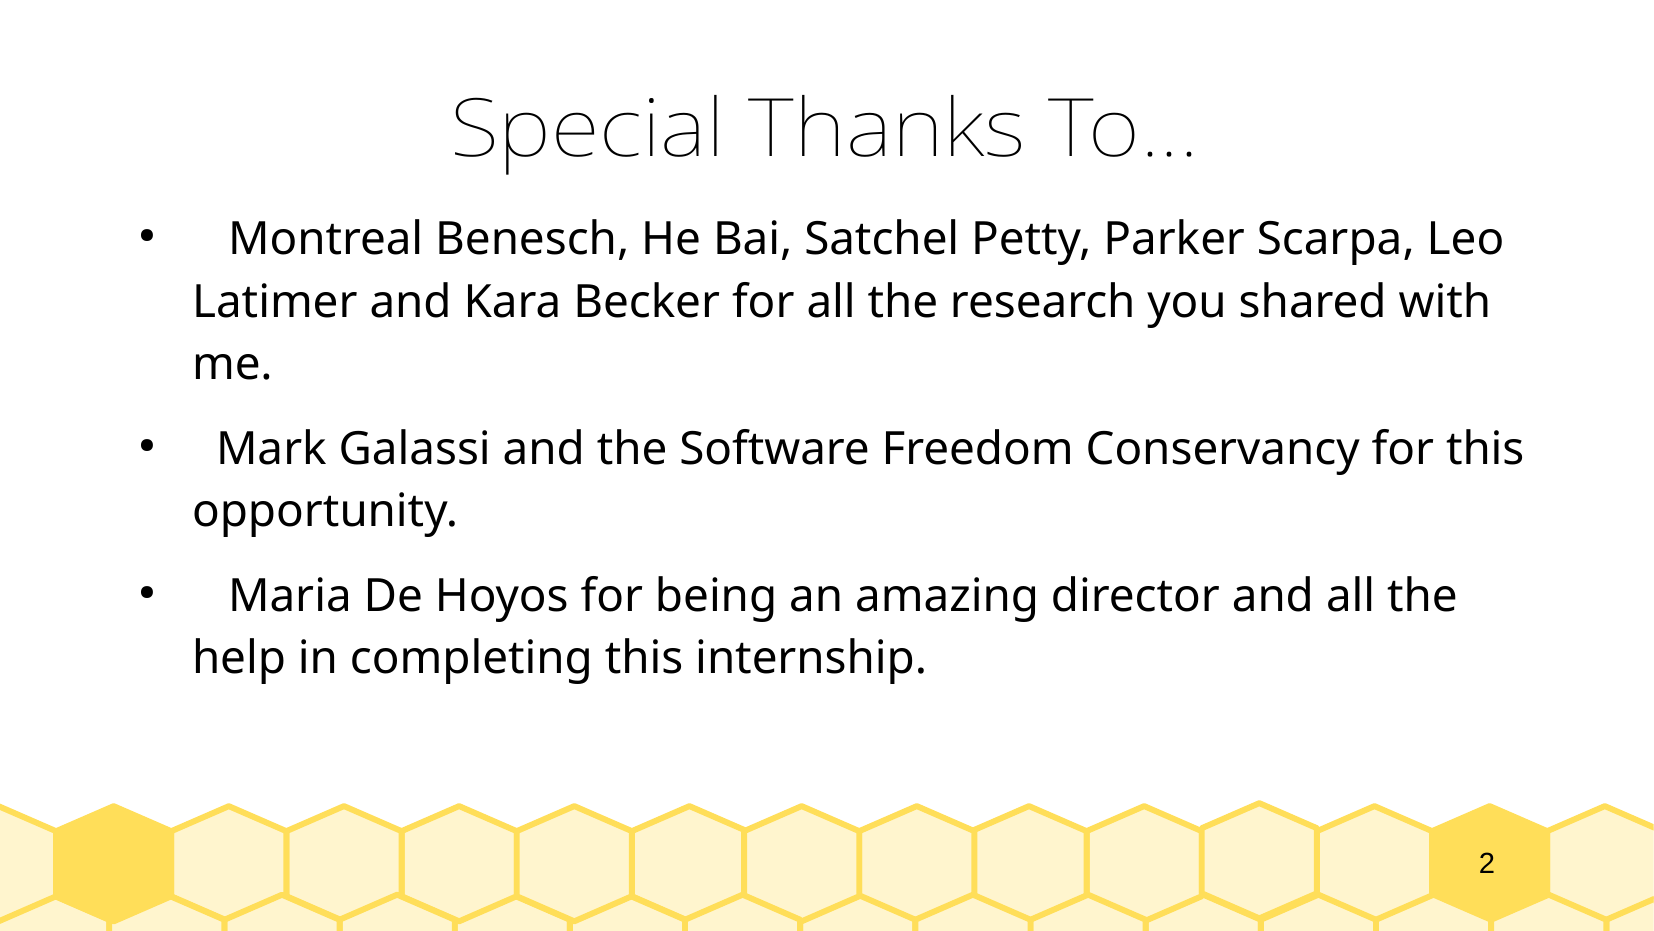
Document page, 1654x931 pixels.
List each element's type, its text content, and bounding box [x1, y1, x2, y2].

list Montreal Benesch, He Bai, Satchel Petty, Parker Scarpa, Leo Latimer and Kara Becker for all the research you shared with me. Mark Galassi and the Software Freedom Conservancy for this opportunity. Maria De Hoyos for being an amazing director and all the help in completing this internship. [112, 180, 1538, 713]
title Special Thanks To... [450, 70, 1201, 180]
